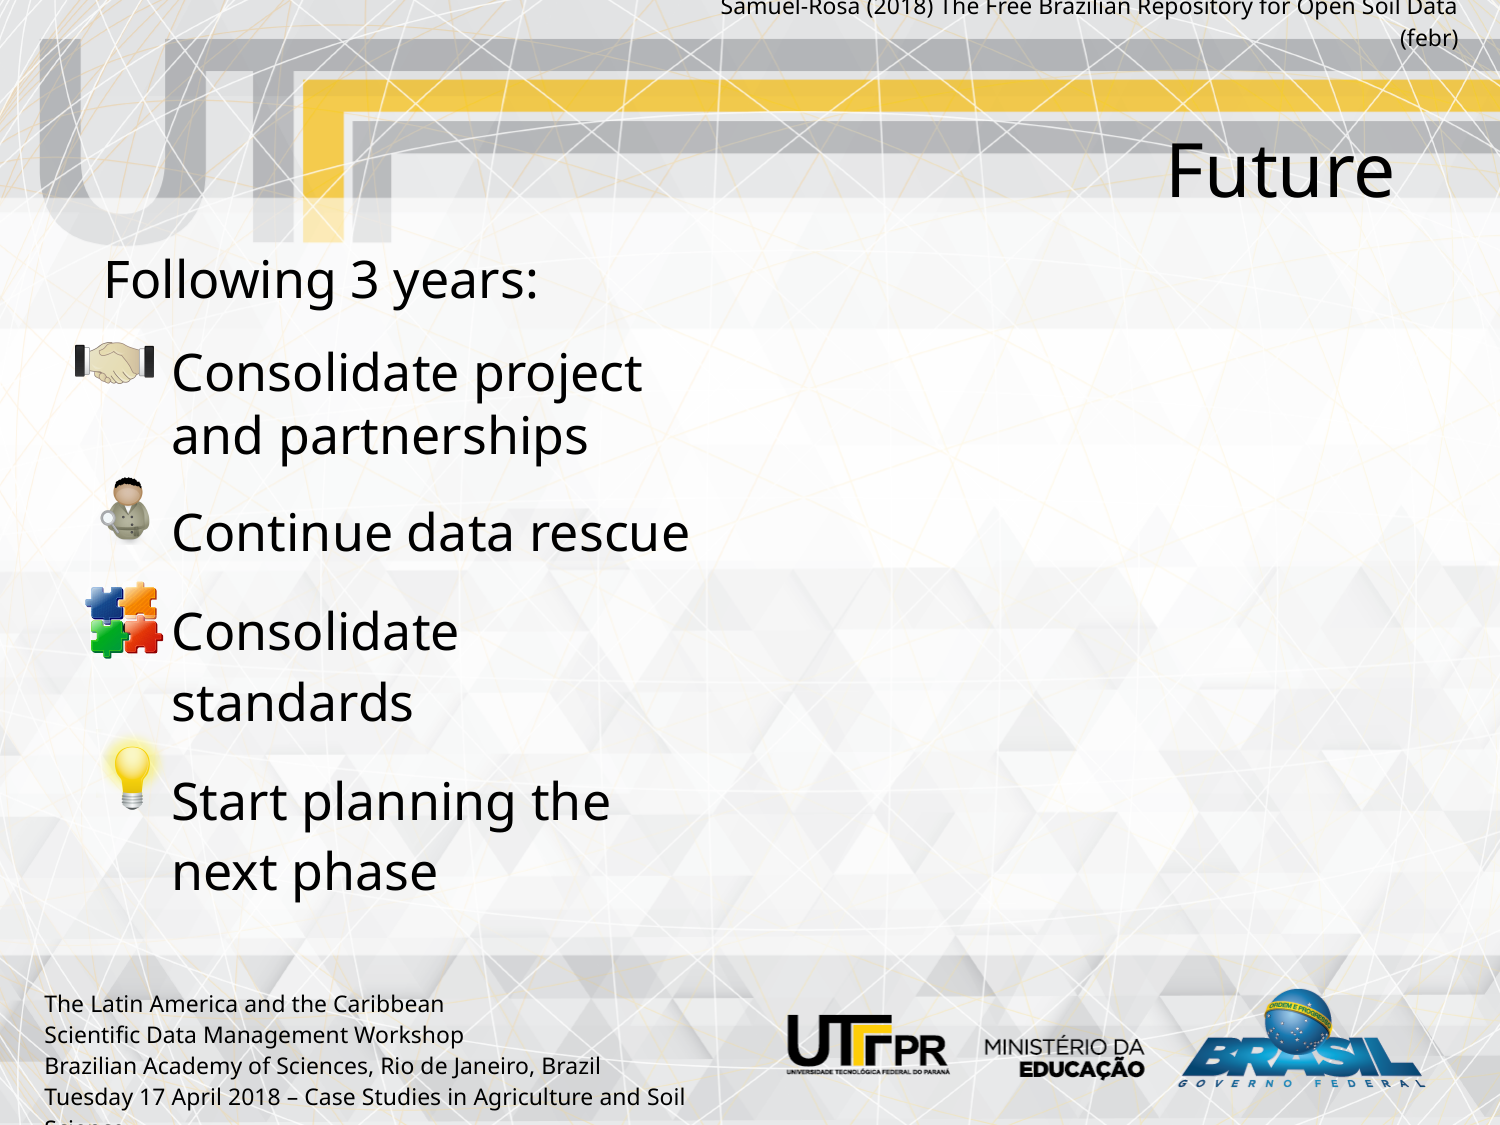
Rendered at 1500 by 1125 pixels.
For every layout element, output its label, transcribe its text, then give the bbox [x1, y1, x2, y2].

list Following 3 years: Consolidate project and partnerships Continue data rescue Consolidate standards Start planning the next phase [103, 248, 694, 955]
picture [989, 0, 1040, 7]
picture [1264, 0, 1299, 7]
picture [882, 0, 888, 7]
picture [922, 0, 930, 7]
picture [1048, 0, 1094, 7]
picture [897, 0, 906, 7]
picture [1147, 0, 1211, 7]
picture [723, 0, 796, 7]
picture [1213, 0, 1261, 7]
picture [869, 0, 882, 7]
picture [818, 0, 868, 7]
picture [1311, 0, 1367, 7]
picture [1398, 0, 1408, 7]
picture [0, 0, 1500, 1125]
picture [1300, 0, 1310, 7]
picture [956, 0, 987, 7]
picture [1096, 0, 1139, 7]
picture [1420, 0, 1438, 7]
picture [1410, 0, 1419, 7]
picture [930, 0, 944, 7]
picture [908, 0, 917, 7]
text_box Samuel-Rosa (2018) The Free Brazilian Repository for Open Soil Data (febr) [690, 7, 1459, 36]
picture [1364, 0, 1396, 7]
picture [798, 0, 810, 7]
title Future [102, 60, 1397, 278]
picture [946, 0, 954, 7]
picture [889, 0, 896, 7]
text_box The Latin America and the Caribbean Scientific Data Management Workshop Brazilian Academy of Sciences, Rio de Janeiro, Brazil Tuesday 17 April 2018 – Case Studies in Agriculture and Soil Science [29, 980, 751, 1111]
picture [1431, 36, 1438, 45]
